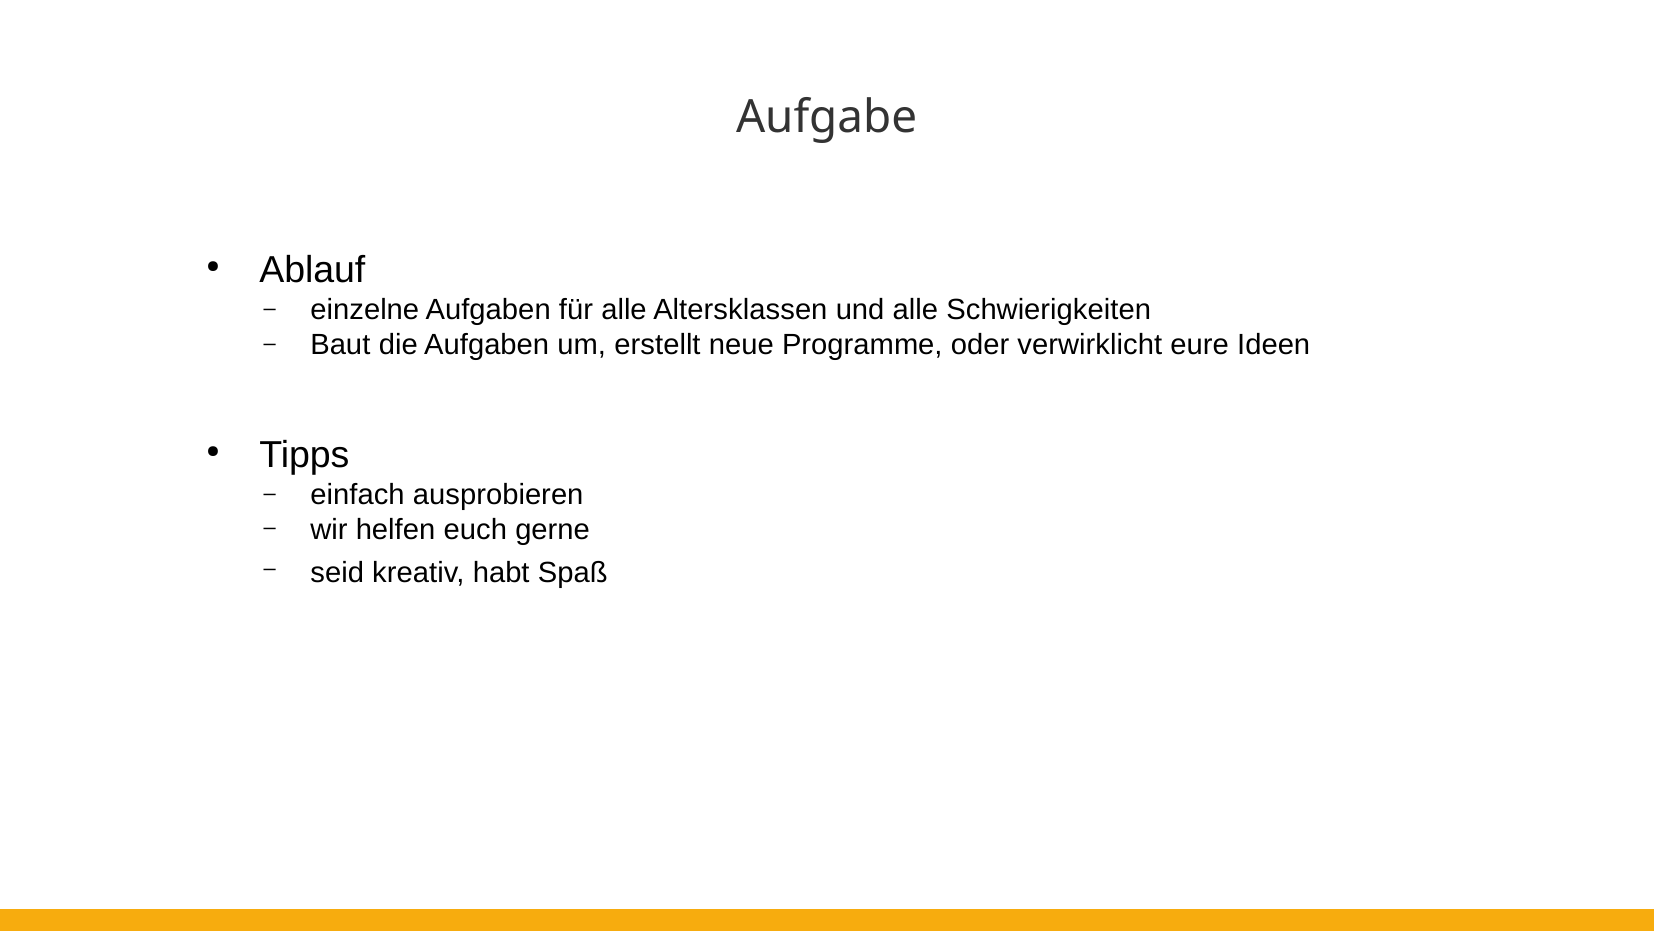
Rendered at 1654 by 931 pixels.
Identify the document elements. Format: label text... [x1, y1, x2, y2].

text_box [0, 909, 1654, 931]
title Aufgabe [82, 37, 1571, 193]
text_box Ablauf einzelne Aufgaben für alle Altersklassen und alle Schwierigkeiten Baut die Aufgaben um, erstellt neue Programme, oder verwirklicht eure Ideen Tipps einfach ausprobieren wir helfen euch gerne seid kreativ, habt Spaß [173, 237, 1524, 815]
